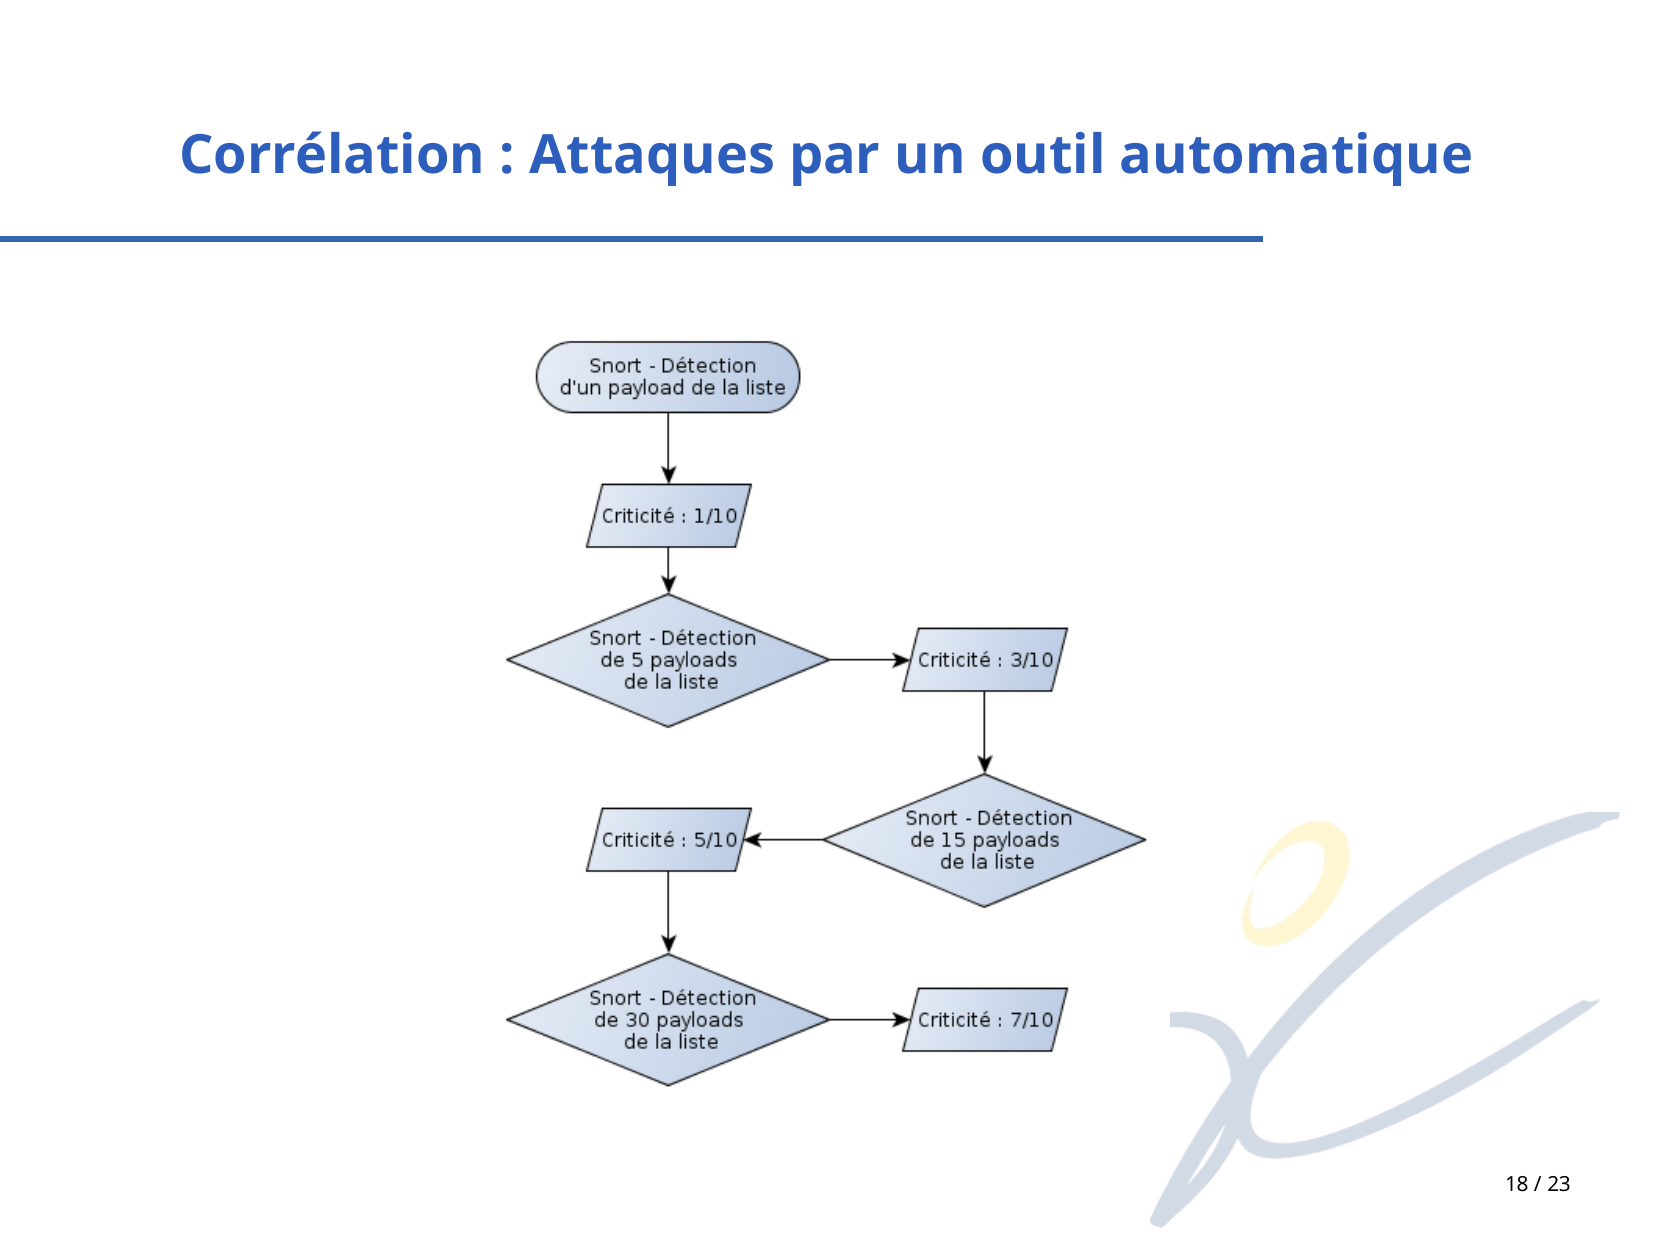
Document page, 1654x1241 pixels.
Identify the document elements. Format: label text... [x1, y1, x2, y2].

picture [483, 318, 1170, 1110]
picture [1507, 1176, 1512, 1191]
title Corrélation : Attaques par un outil automatique [82, 49, 1571, 257]
picture [1559, 1176, 1569, 1191]
picture [1548, 1176, 1558, 1191]
picture [1533, 1176, 1540, 1191]
picture [1517, 1176, 1527, 1191]
